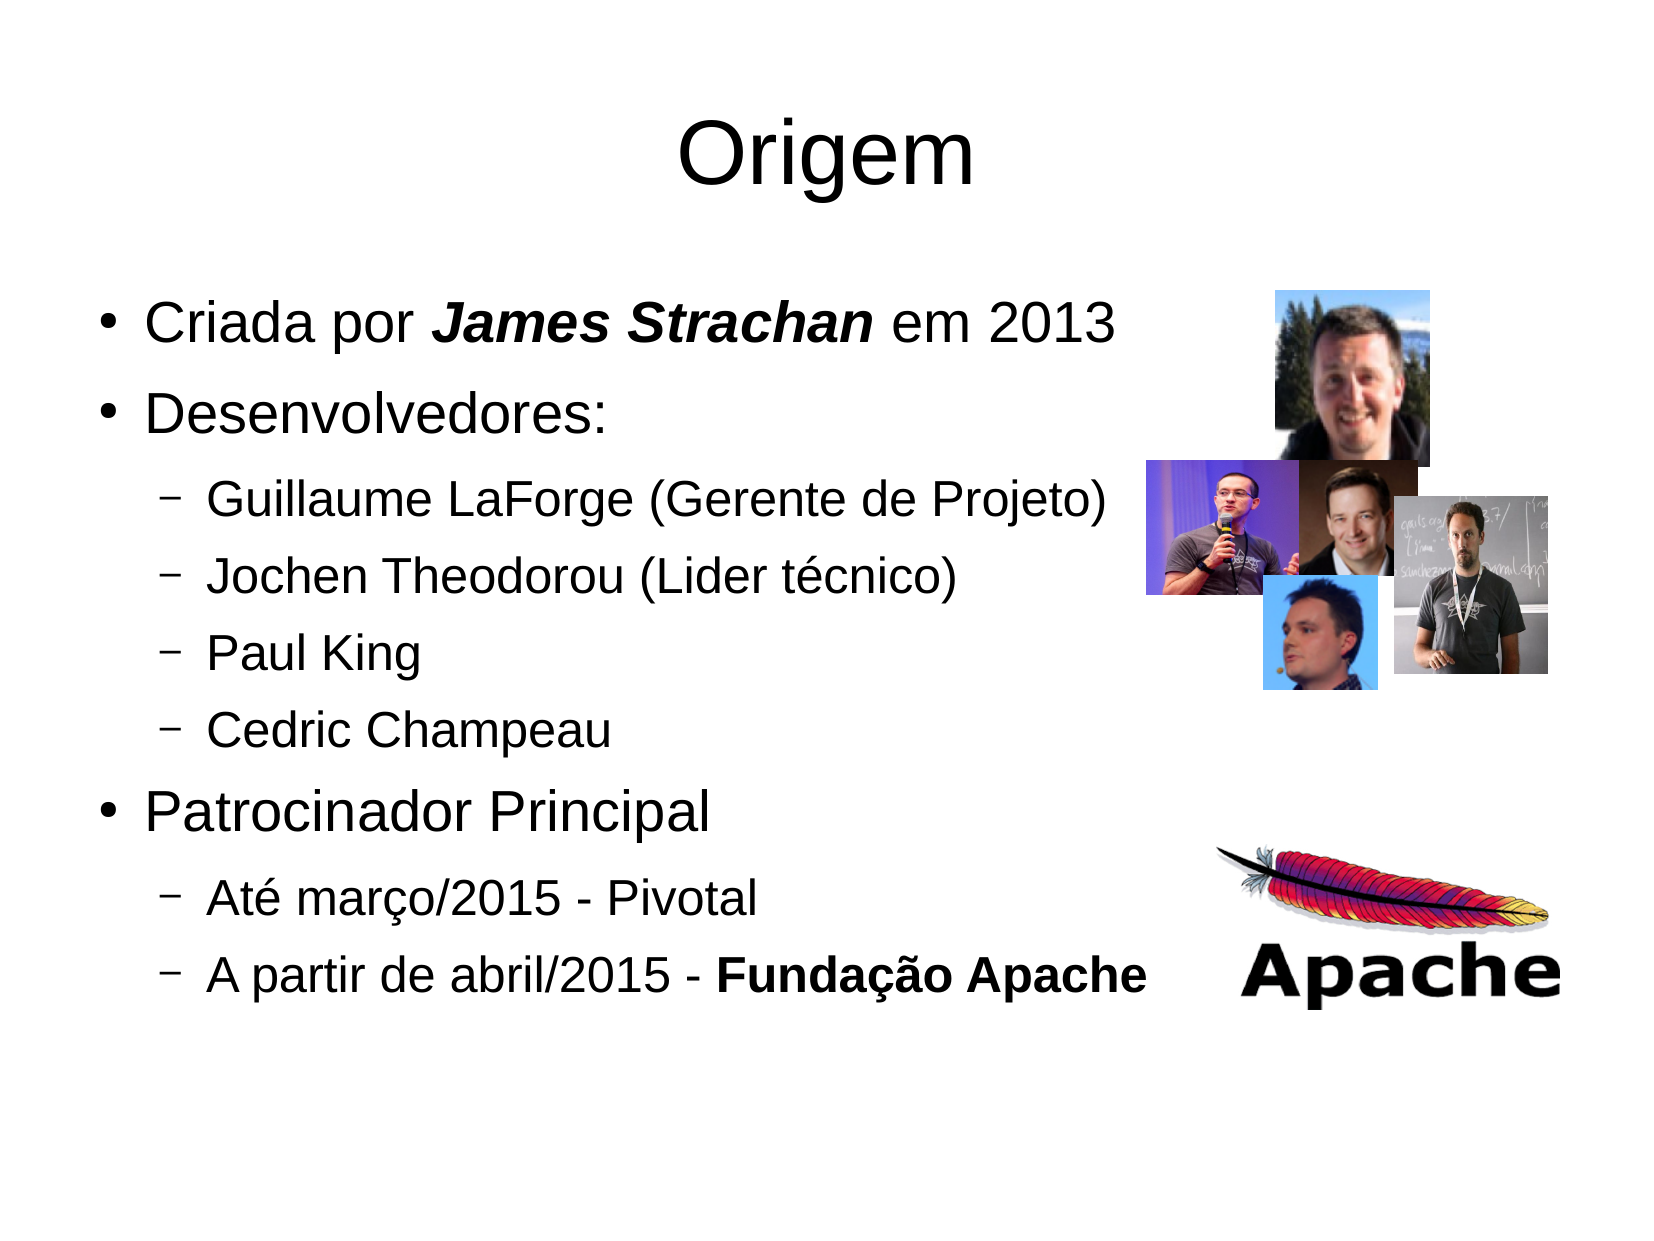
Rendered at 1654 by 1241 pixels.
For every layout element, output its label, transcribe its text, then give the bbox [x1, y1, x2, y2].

picture [1216, 844, 1560, 1010]
list Criada por James Strachan em 2013 Desenvolvedores: Guillaume LaForge (Gerente de Projeto) Jochen Theodorou (Lider técnico) Paul King Cedric Champeau Patrocinador Principal Até março/2015 - Pivotal A partir de abril/2015 - Fundação Apache [82, 290, 1571, 1010]
title Origem [82, 49, 1571, 257]
picture [1146, 290, 1548, 690]
